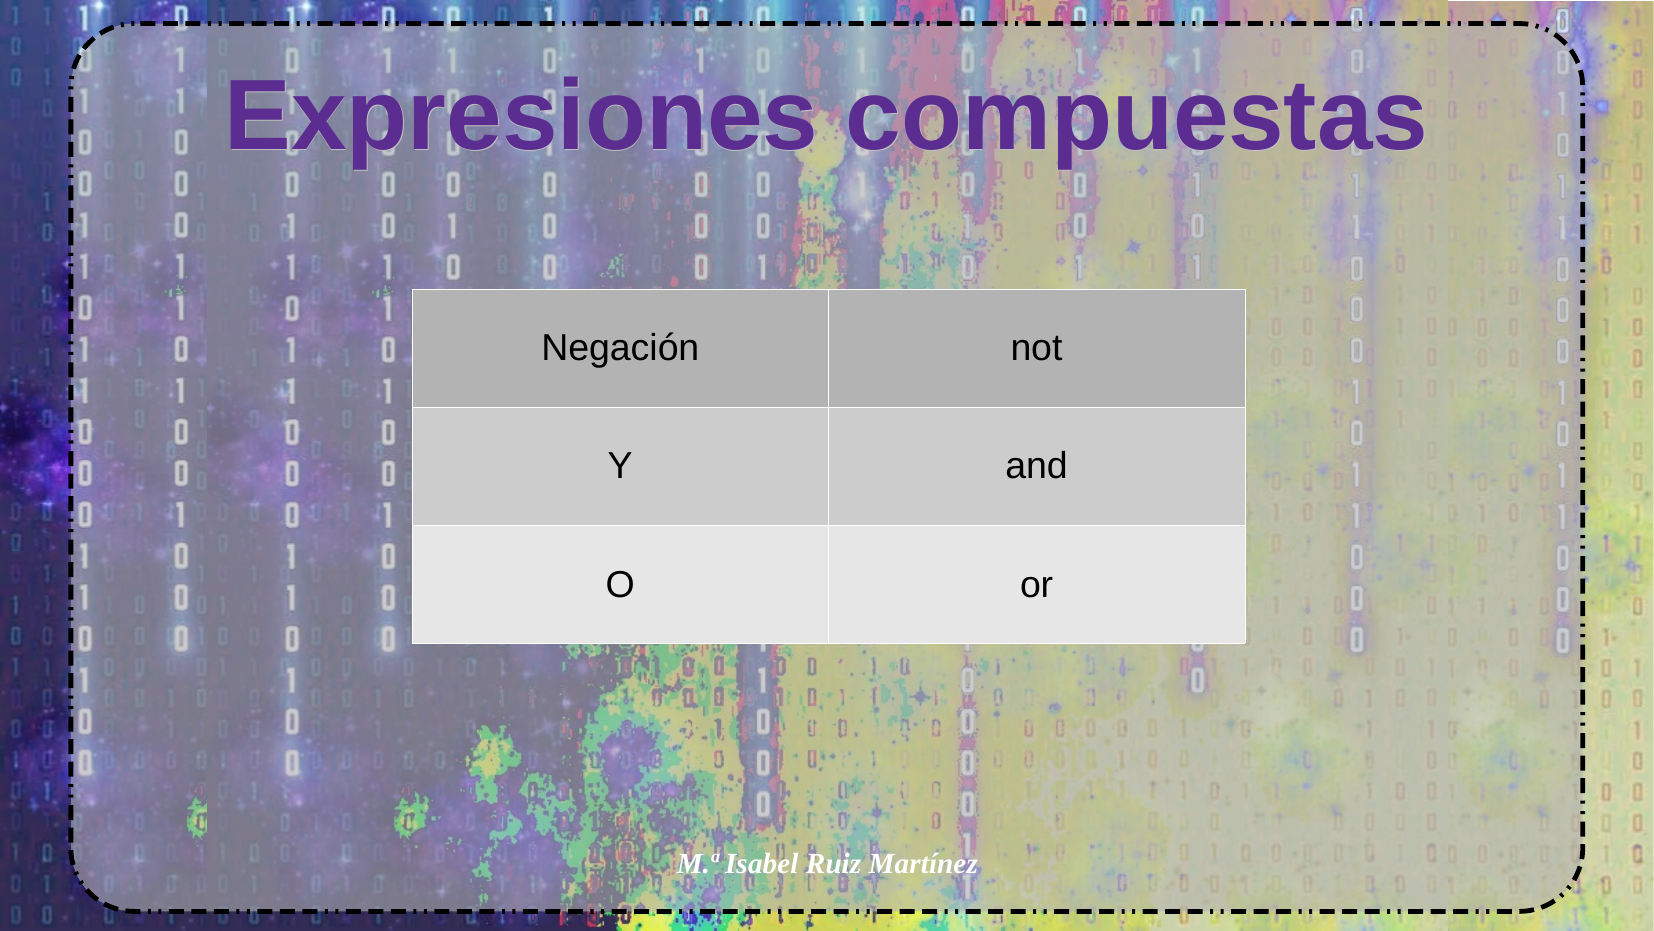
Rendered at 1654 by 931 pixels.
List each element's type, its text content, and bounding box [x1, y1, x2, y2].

picture [207, 912, 1448, 931]
picture [207, 0, 1448, 23]
title Expresiones compuestas [82, 37, 1571, 193]
table_cell O [413, 526, 828, 643]
table_cell Y [413, 408, 828, 525]
table_header Negación [413, 290, 828, 407]
table_cell and [829, 408, 1245, 525]
table_cell or [829, 526, 1245, 643]
table_header not [829, 290, 1245, 407]
